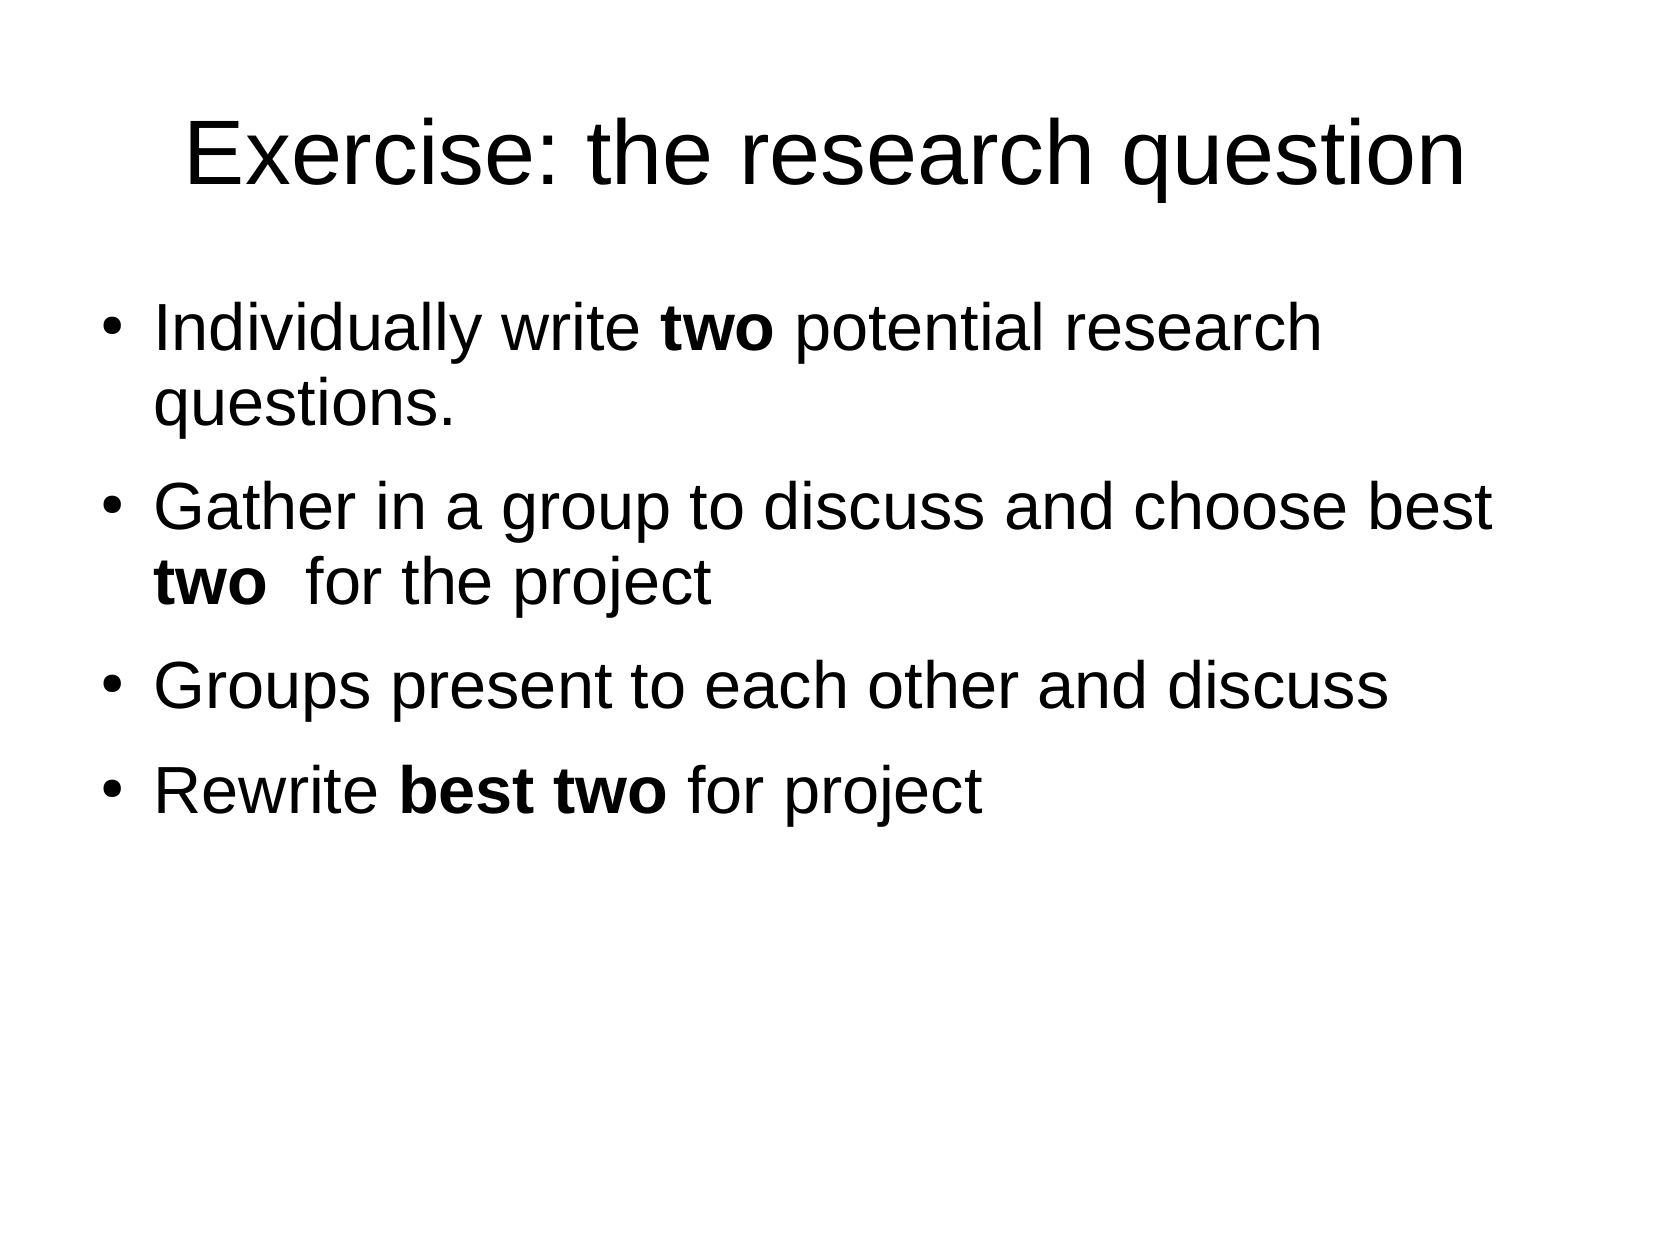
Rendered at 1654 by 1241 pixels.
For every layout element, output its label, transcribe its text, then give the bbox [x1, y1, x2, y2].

list Individually write two potential research questions. Gather in a group to discuss and choose best two for the project Groups present to each other and discuss Rewrite best two for project [82, 290, 1571, 1010]
title Exercise: the research question [82, 49, 1571, 257]
